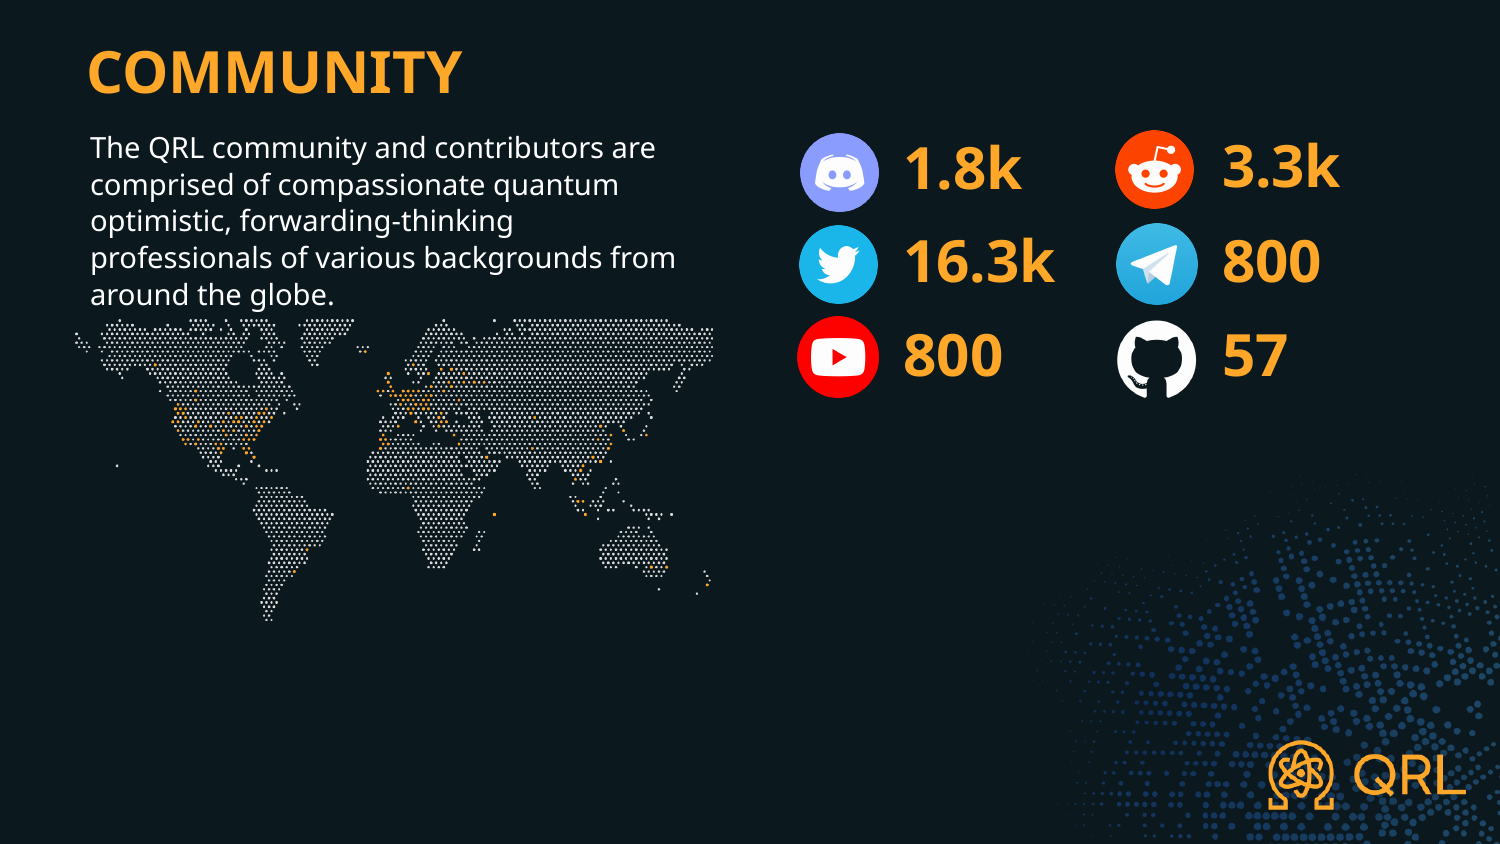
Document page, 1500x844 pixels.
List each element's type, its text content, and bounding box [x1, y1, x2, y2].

title 3.3k [1210, 93, 1417, 246]
title 1.8k [892, 94, 1098, 187]
title 800 [892, 281, 1099, 434]
title 16.3k [892, 187, 1098, 340]
title COMMUNITY [75, 0, 749, 152]
text_box The QRL community and contributors are comprised of compassionate quantum optimistic, forwarding-thinking professionals of various backgrounds from around the globe. [75, 112, 713, 326]
title 800 [1211, 187, 1417, 281]
title 57 [1211, 281, 1417, 434]
picture [0, 0, 1500, 844]
